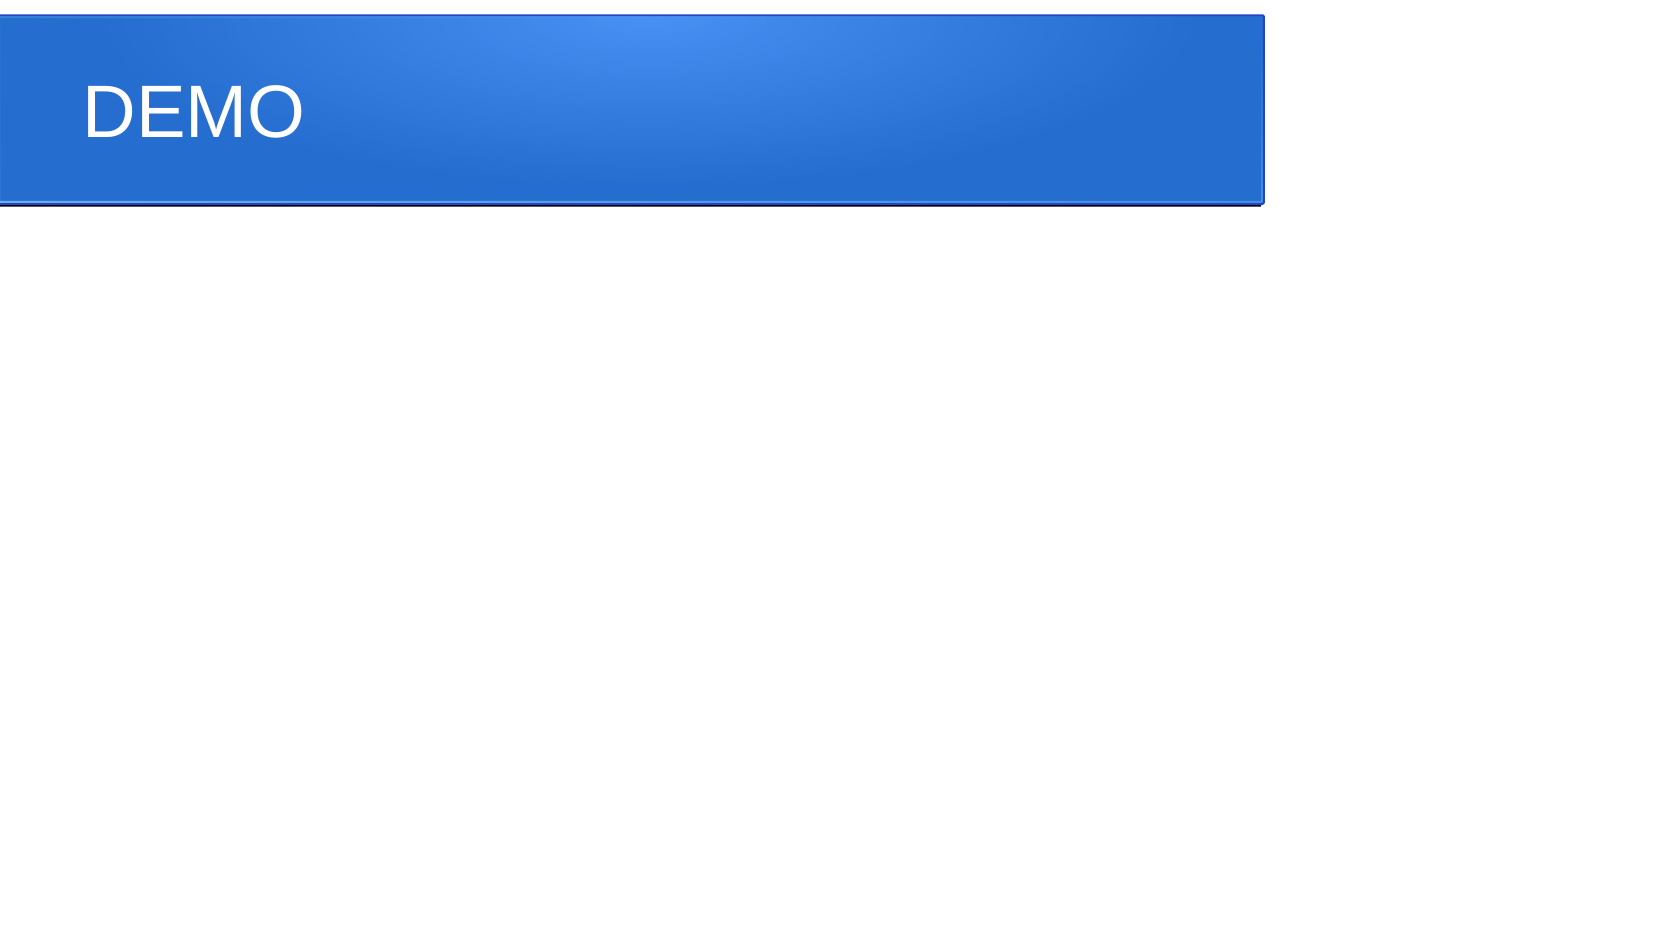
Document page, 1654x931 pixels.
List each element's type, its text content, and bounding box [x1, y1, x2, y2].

title DEMO [82, 35, 1235, 189]
